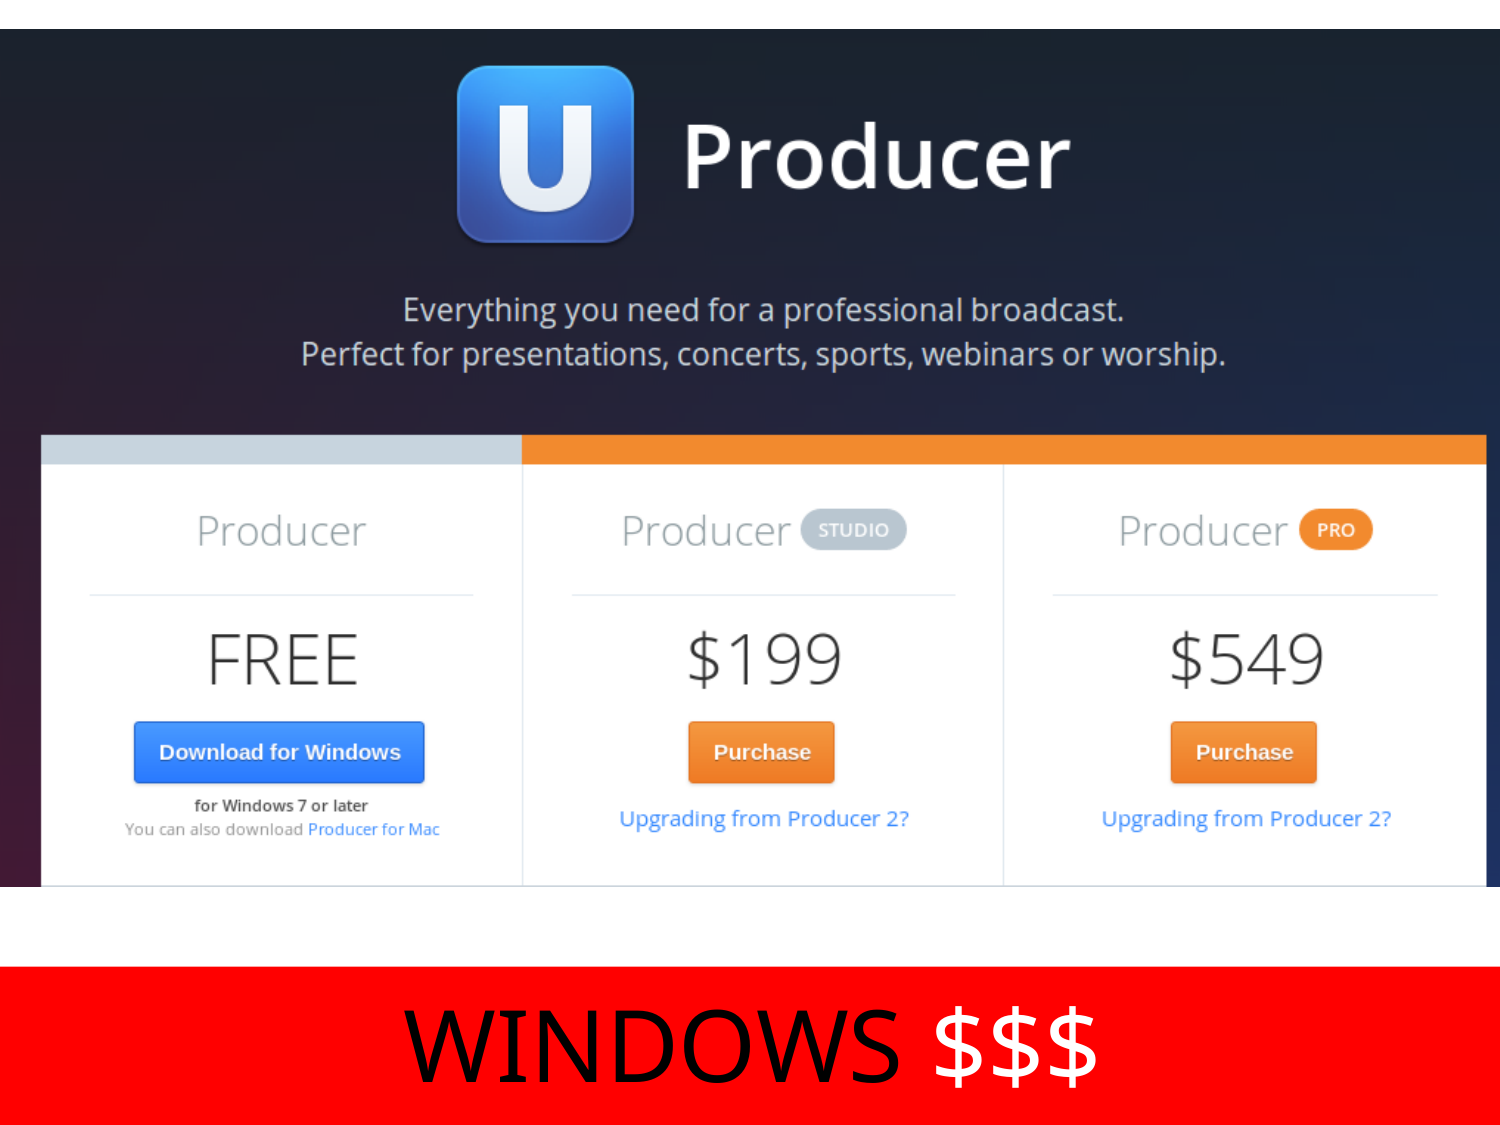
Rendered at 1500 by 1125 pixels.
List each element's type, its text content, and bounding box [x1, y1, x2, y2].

picture [0, 29, 1500, 887]
list WINDOWS $$$ [28, 974, 1478, 1111]
